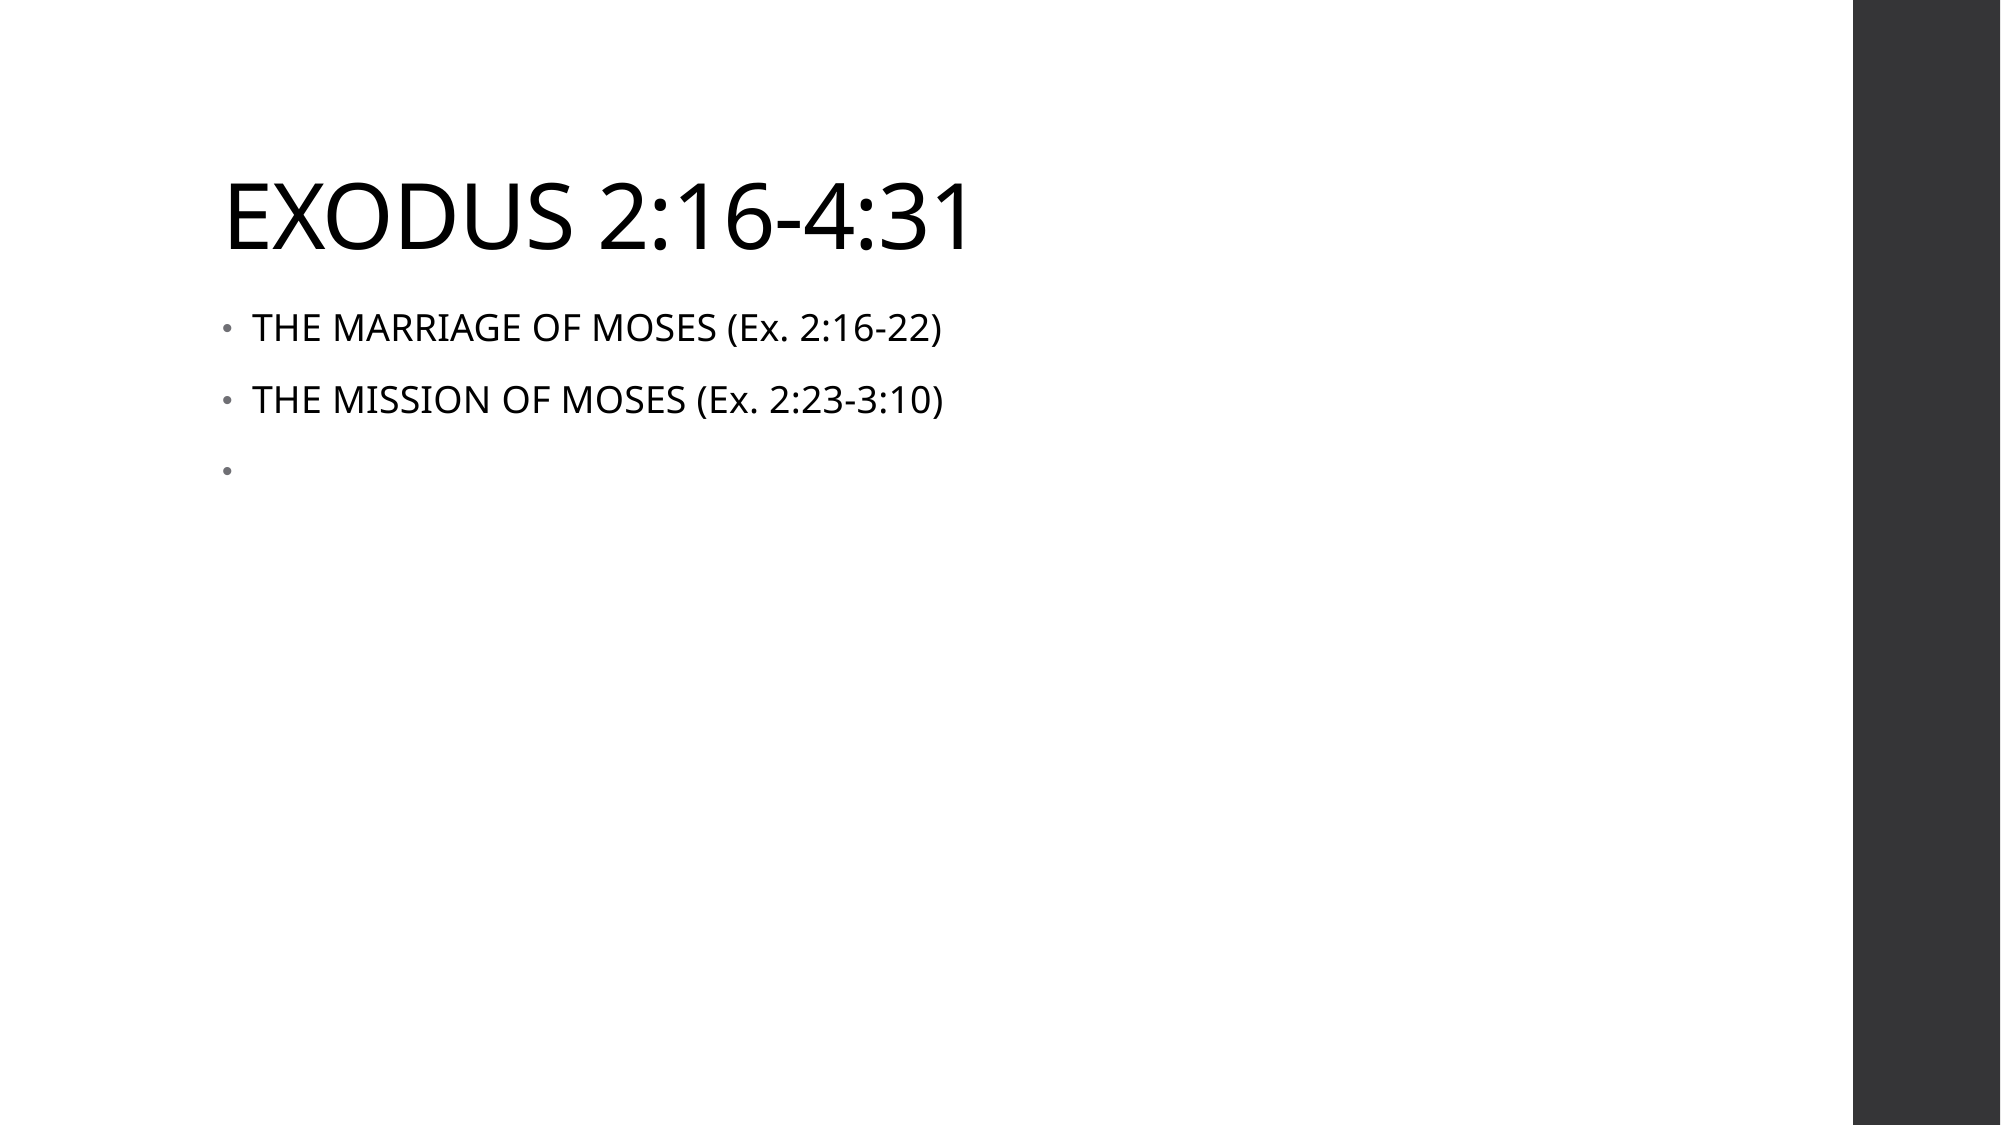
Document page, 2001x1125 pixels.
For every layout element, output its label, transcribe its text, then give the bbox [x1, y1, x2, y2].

list THE MARRIAGE OF MOSES (Ex. 2:16-22) THE MISSION OF MOSES (Ex. 2:23-3:10) [206, 299, 1617, 1014]
title EXODUS 2:16-4:31 [206, 60, 1797, 278]
